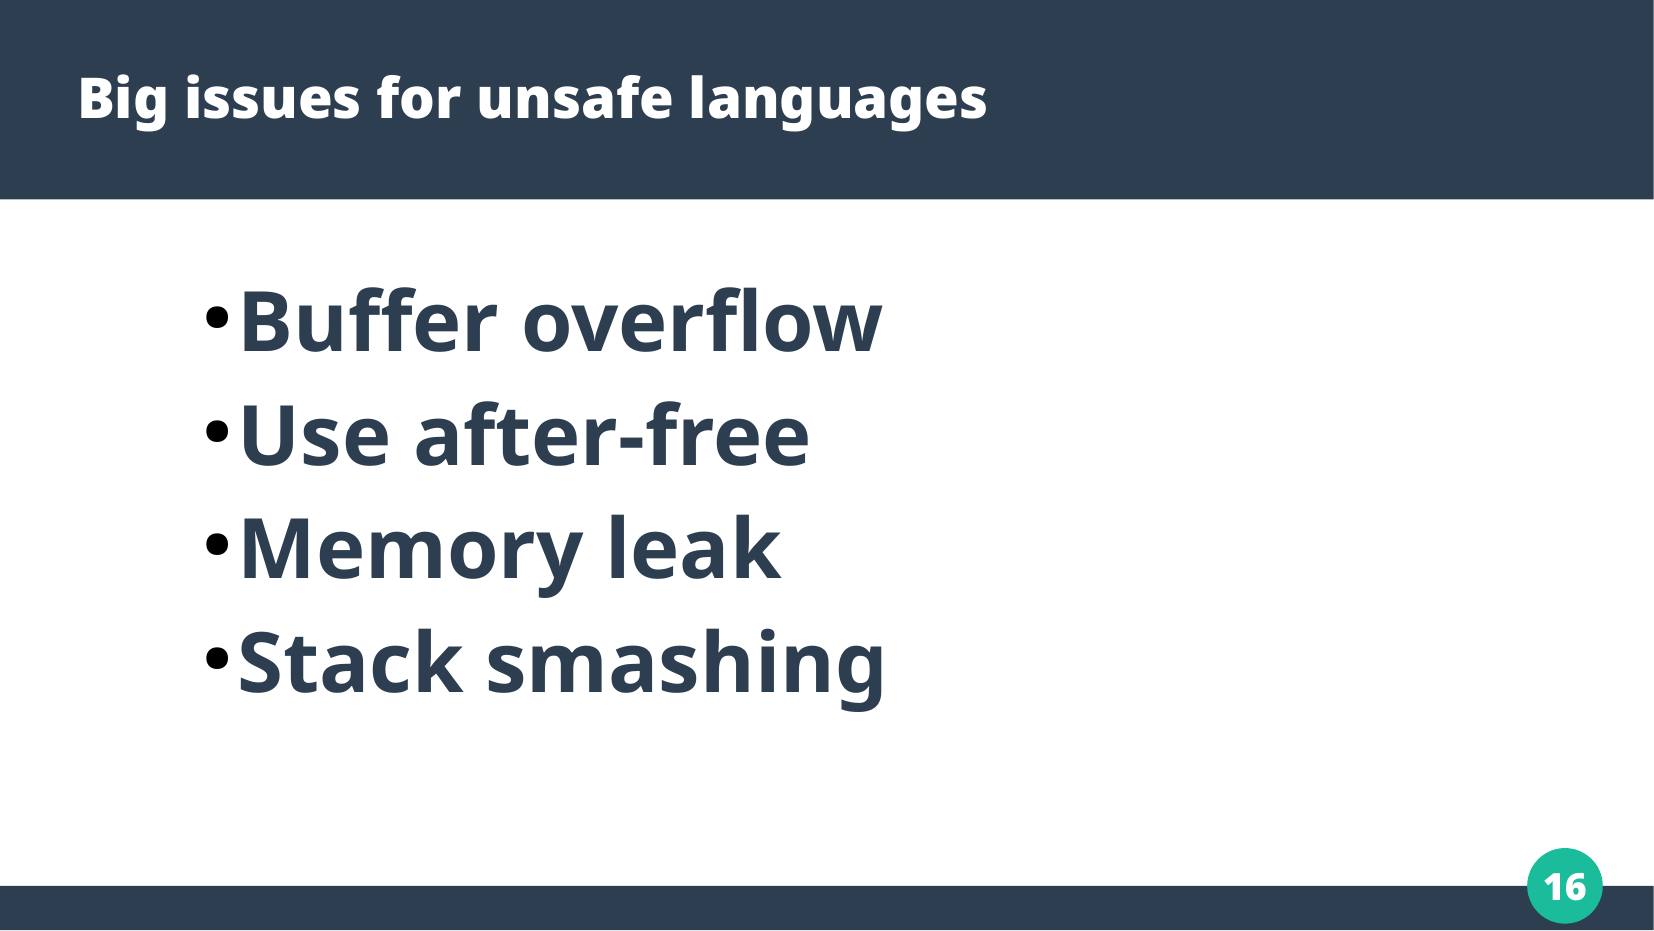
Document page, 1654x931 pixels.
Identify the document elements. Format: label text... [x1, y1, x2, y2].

title Big issues for unsafe languages [77, 37, 1613, 156]
text_box Buffer overflow Use after-free Memory leak Stack smashing [187, 229, 1088, 751]
